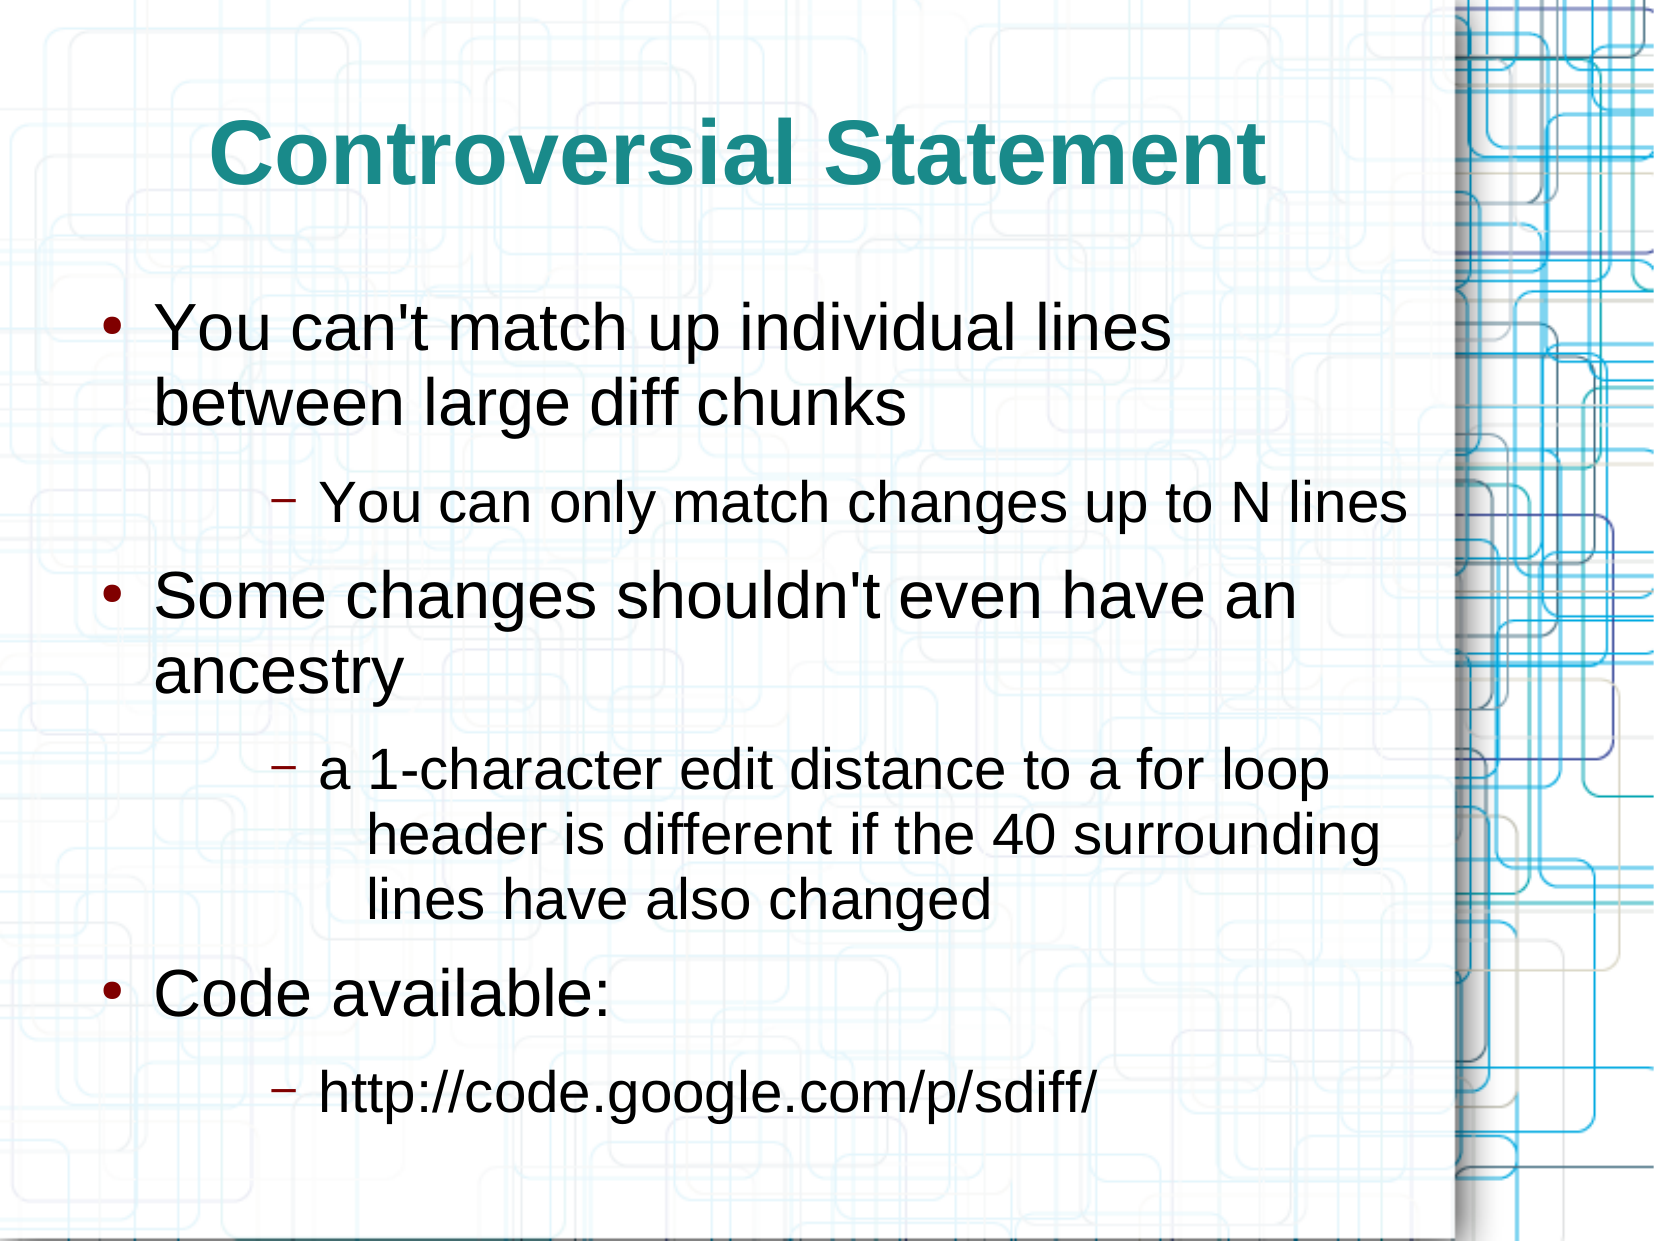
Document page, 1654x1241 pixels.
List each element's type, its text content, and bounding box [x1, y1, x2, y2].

list You can't match up individual lines between large diff chunks You can only match changes up to N lines Some changes shouldn't even have an ancestry a 1-character edit distance to a for loop header is different if the 40 surrounding lines have also changed Code available: http://code.google.com/p/sdiff/ [82, 290, 1418, 1124]
picture [0, 0, 1654, 1241]
title Controversial Statement [59, 56, 1418, 250]
